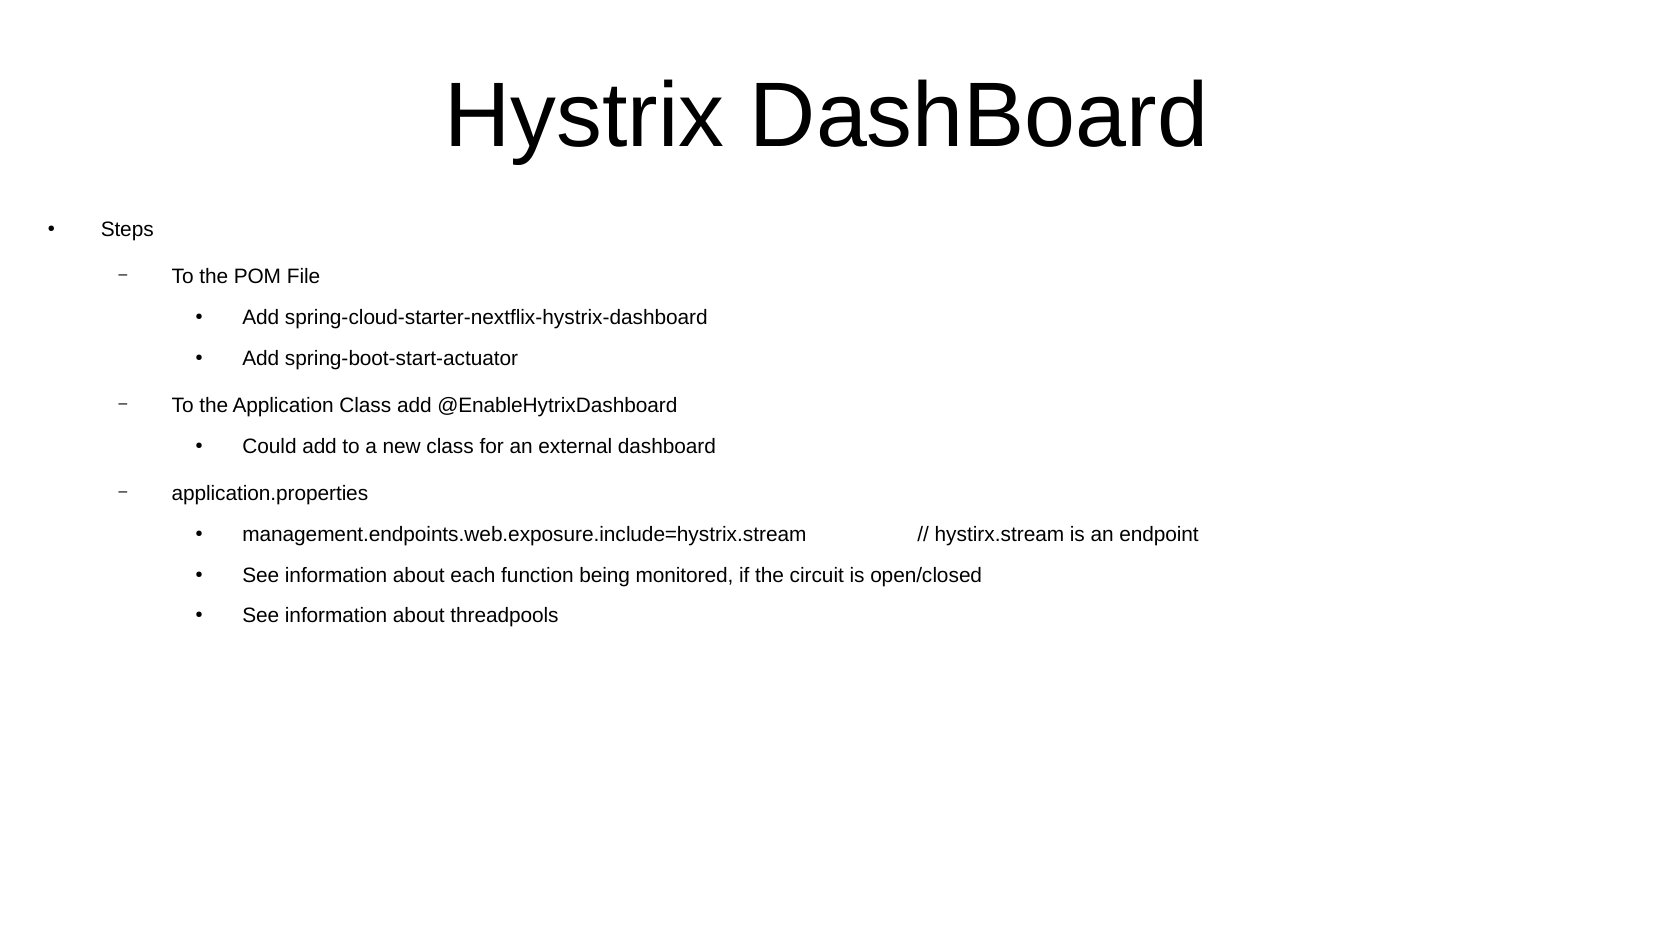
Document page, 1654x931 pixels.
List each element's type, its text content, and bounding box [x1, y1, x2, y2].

title Hystrix DashBoard [82, 37, 1571, 193]
list Steps To the POM File Add spring-cloud-starter-nextflix-hystrix-dashboard Add spring-boot-start-actuator To the Application Class add @EnableHytrixDashboard Could add to a new class for an external dashboard application.properties management.endpoints.web.exposure.include=hystrix.stream // hystirx.stream is an endpoint See information about each function being monitored, if the circuit is open/closed See information about threadpools [30, 217, 1571, 901]
